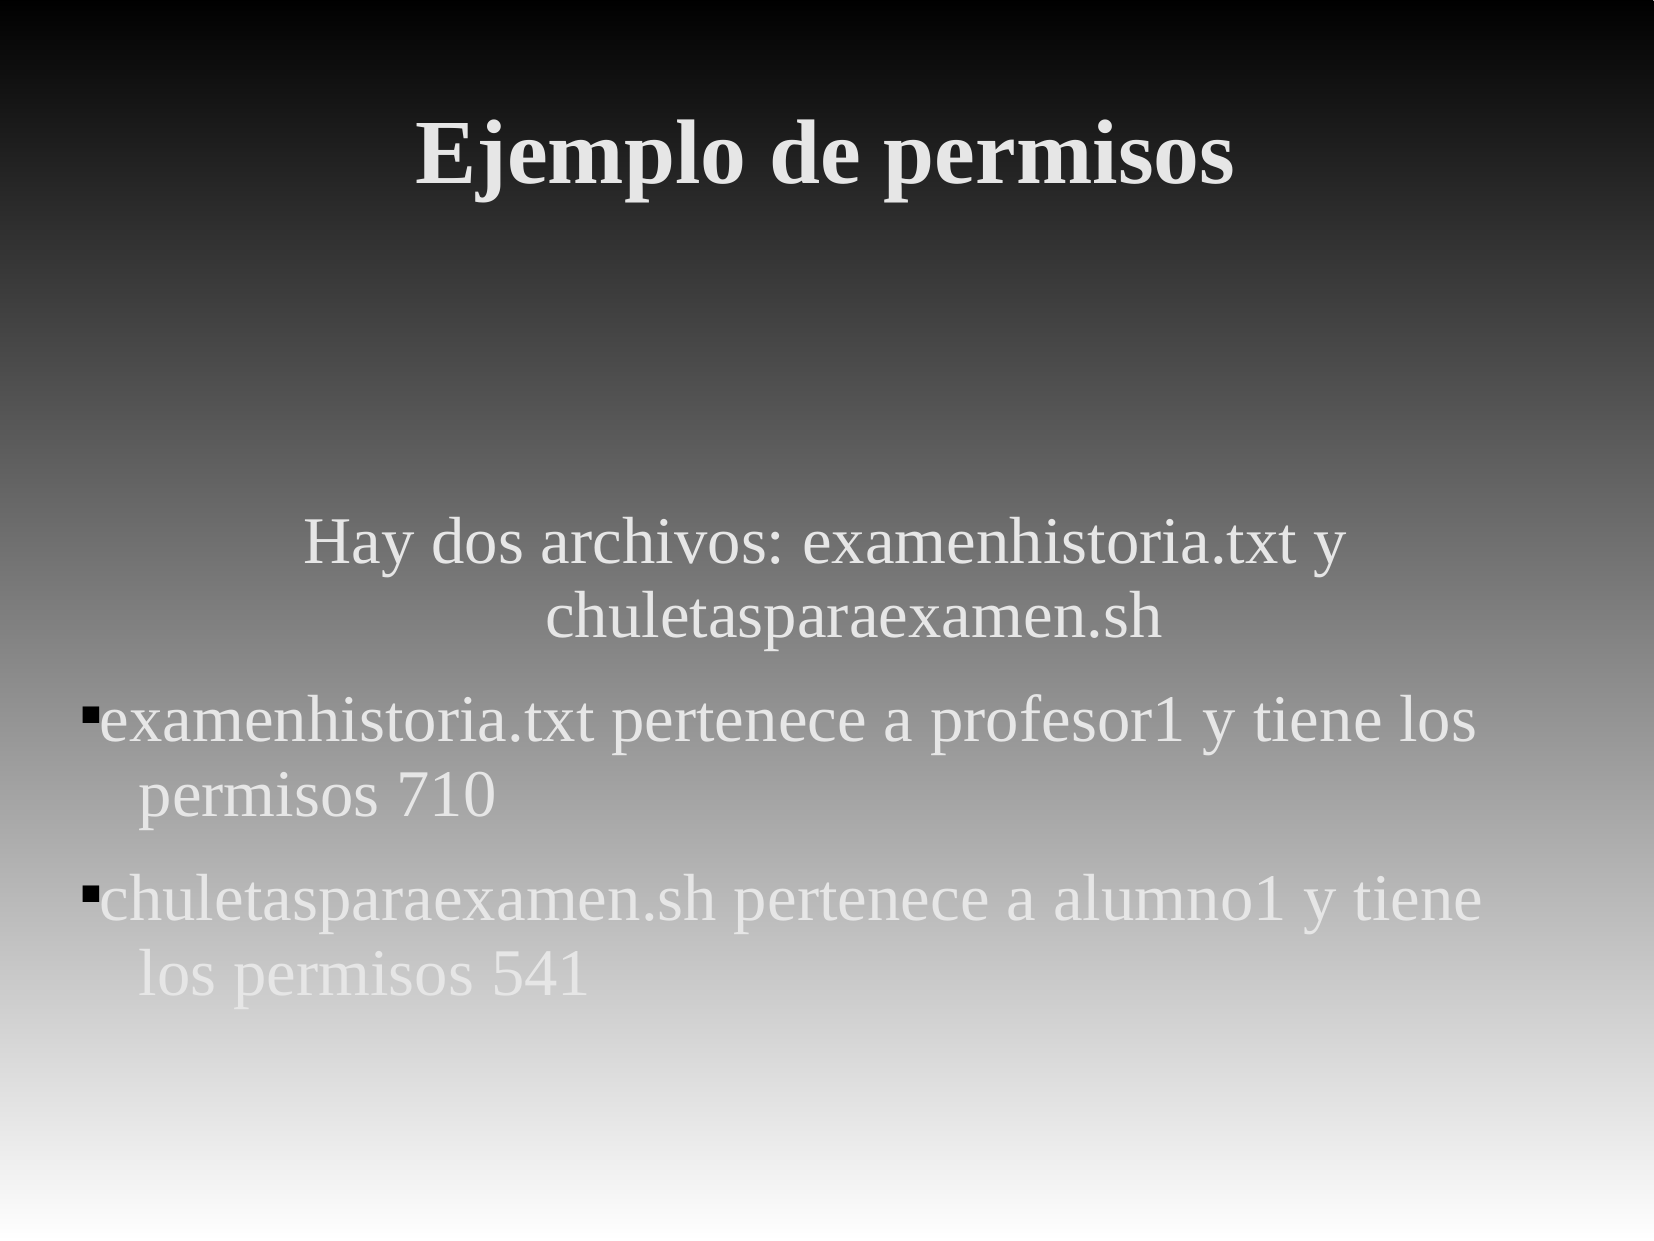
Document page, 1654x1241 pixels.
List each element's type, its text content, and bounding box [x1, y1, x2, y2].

list Hay dos archivos: examenhistoria.txt y chuletasparaexamen.sh examenhistoria.txt pertenece a profesor1 y tiene los permisos 710 chuletasparaexamen.sh pertenece a alumno1 y tiene los permisos 541 [82, 290, 1571, 1109]
title Ejemplo de permisos [82, 56, 1571, 249]
